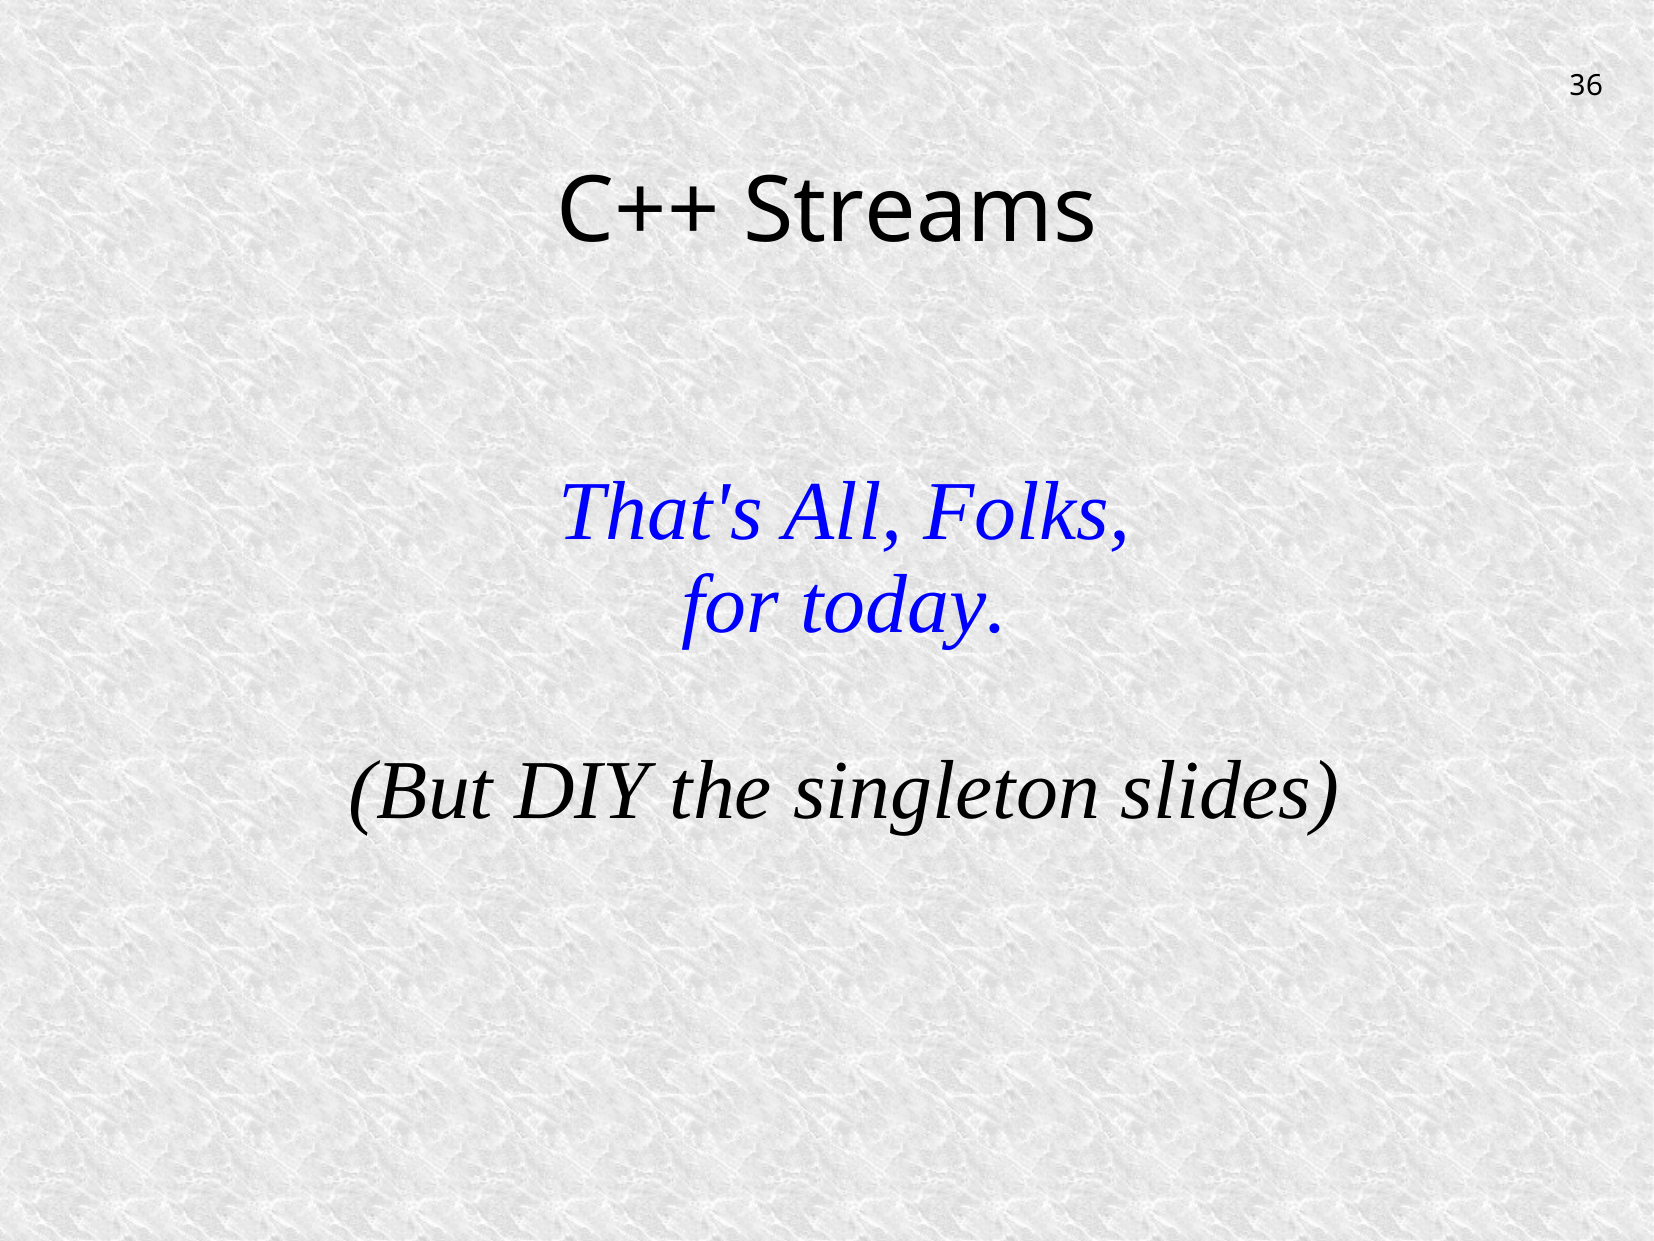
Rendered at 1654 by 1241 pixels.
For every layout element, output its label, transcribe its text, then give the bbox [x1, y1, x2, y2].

title C++ Streams [121, 53, 1534, 344]
picture [0, 0, 1654, 1241]
text_box That's All, Folks, for today. (But DIY the singleton slides) [121, 344, 1534, 957]
